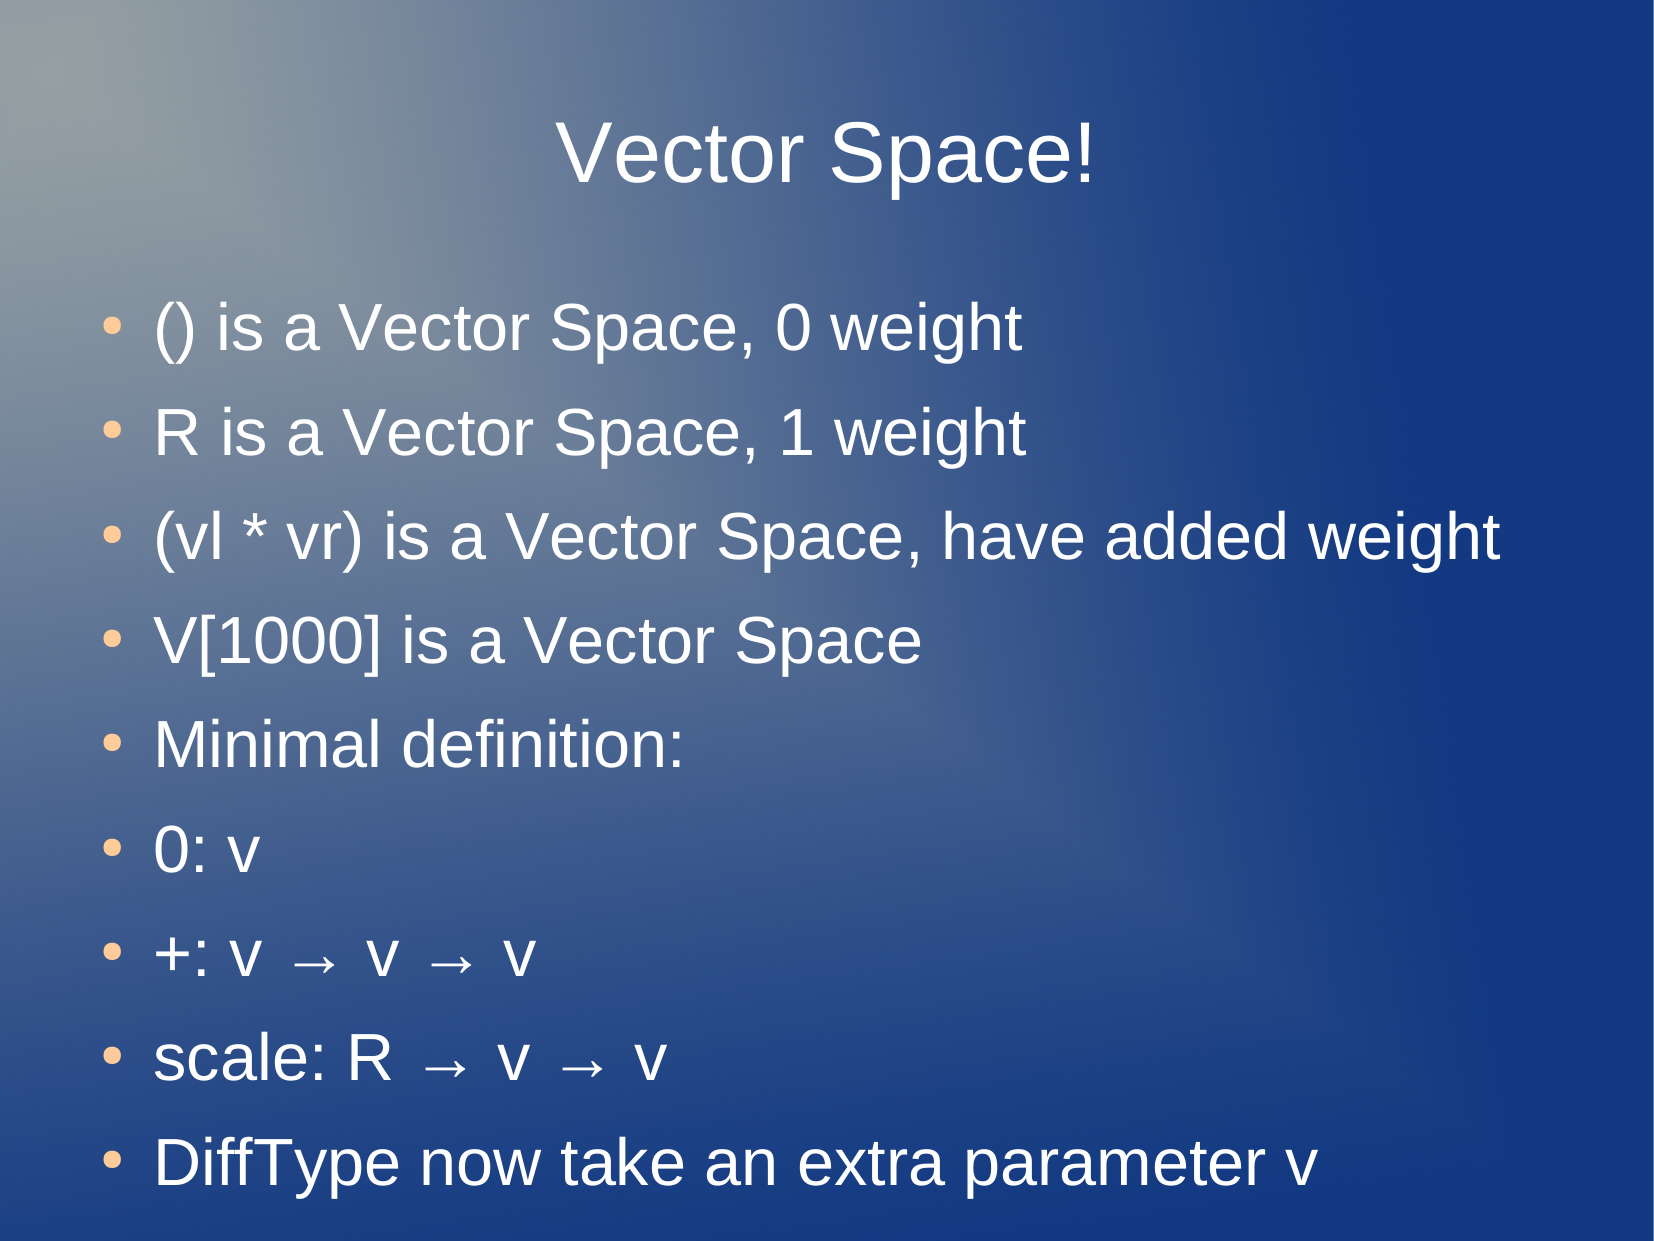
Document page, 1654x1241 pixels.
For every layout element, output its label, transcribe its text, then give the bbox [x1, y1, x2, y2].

list () is a Vector Space, 0 weight R is a Vector Space, 1 weight (vl * vr) is a Vector Space, have added weight V[1000] is a Vector Space Minimal definition: 0: v +: v → v → v scale: R → v → v DiffType now take an extra parameter v [82, 290, 1571, 1200]
picture [0, 0, 1654, 1241]
title Vector Space! [82, 49, 1571, 257]
